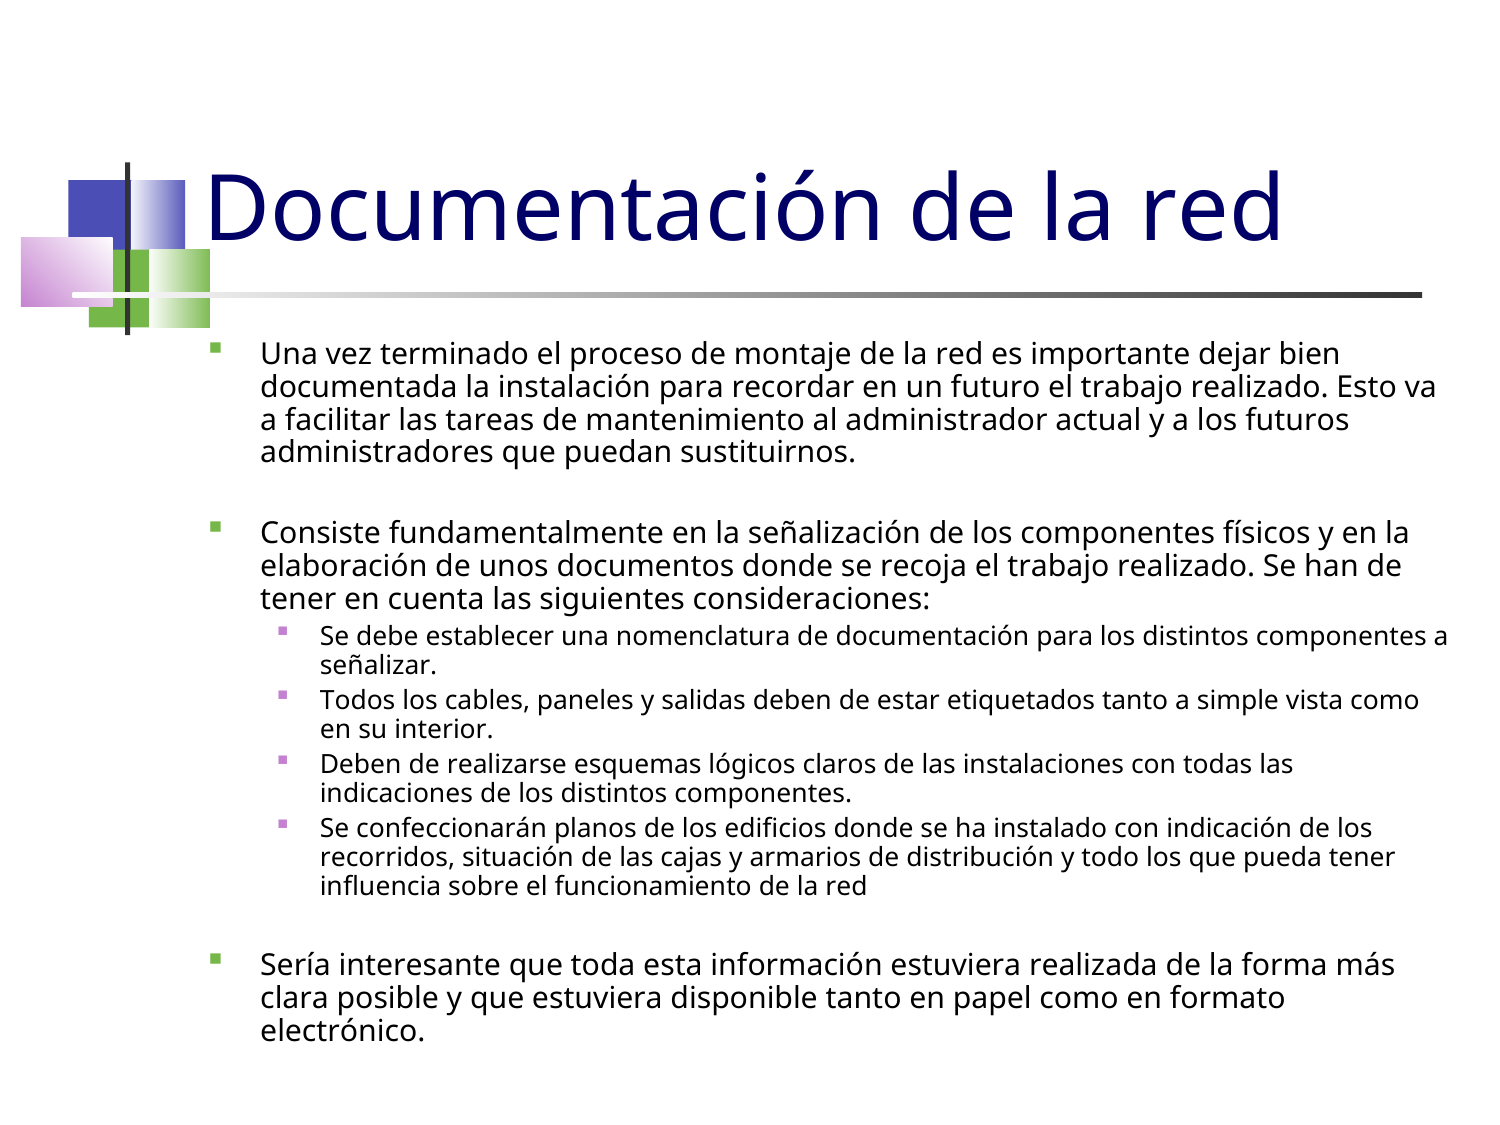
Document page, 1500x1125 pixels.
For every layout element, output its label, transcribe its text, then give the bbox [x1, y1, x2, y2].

list Una vez terminado el proceso de montaje de la red es importante dejar bien documentada la instalación para recordar en un futuro el trabajo realizado. Esto va a facilitar las tareas de mantenimiento al administrador actual y a los futuros administradores que puedan sustituirnos. Consiste fundamentalmente en la señalización de los componentes físicos y en la elaboración de unos documentos donde se recoja el trabajo realizado. Se han de tener en cuenta las siguientes consideraciones: Se debe establecer una nomenclatura de documentación para los distintos componentes a señalizar. Todos los cables, paneles y salidas deben de estar etiquetados tanto a simple vista como en su interior. Deben de realizarse esquemas lógicos claros de las instalaciones con todas las indicaciones de los distintos componentes. Se confeccionarán planos de los edificios donde se ha instalado con indicación de los recorridos, situación de las cajas y armarios de distribución y todo los que pueda tener influencia sobre el funcionamiento de la red Sería interesante que toda esta información estuviera realizada de la forma más clara posible y que estuviera disponible tanto en papel como en formato electrónico. [193, 330, 1469, 1059]
title Documentación de la red [188, 35, 1468, 276]
